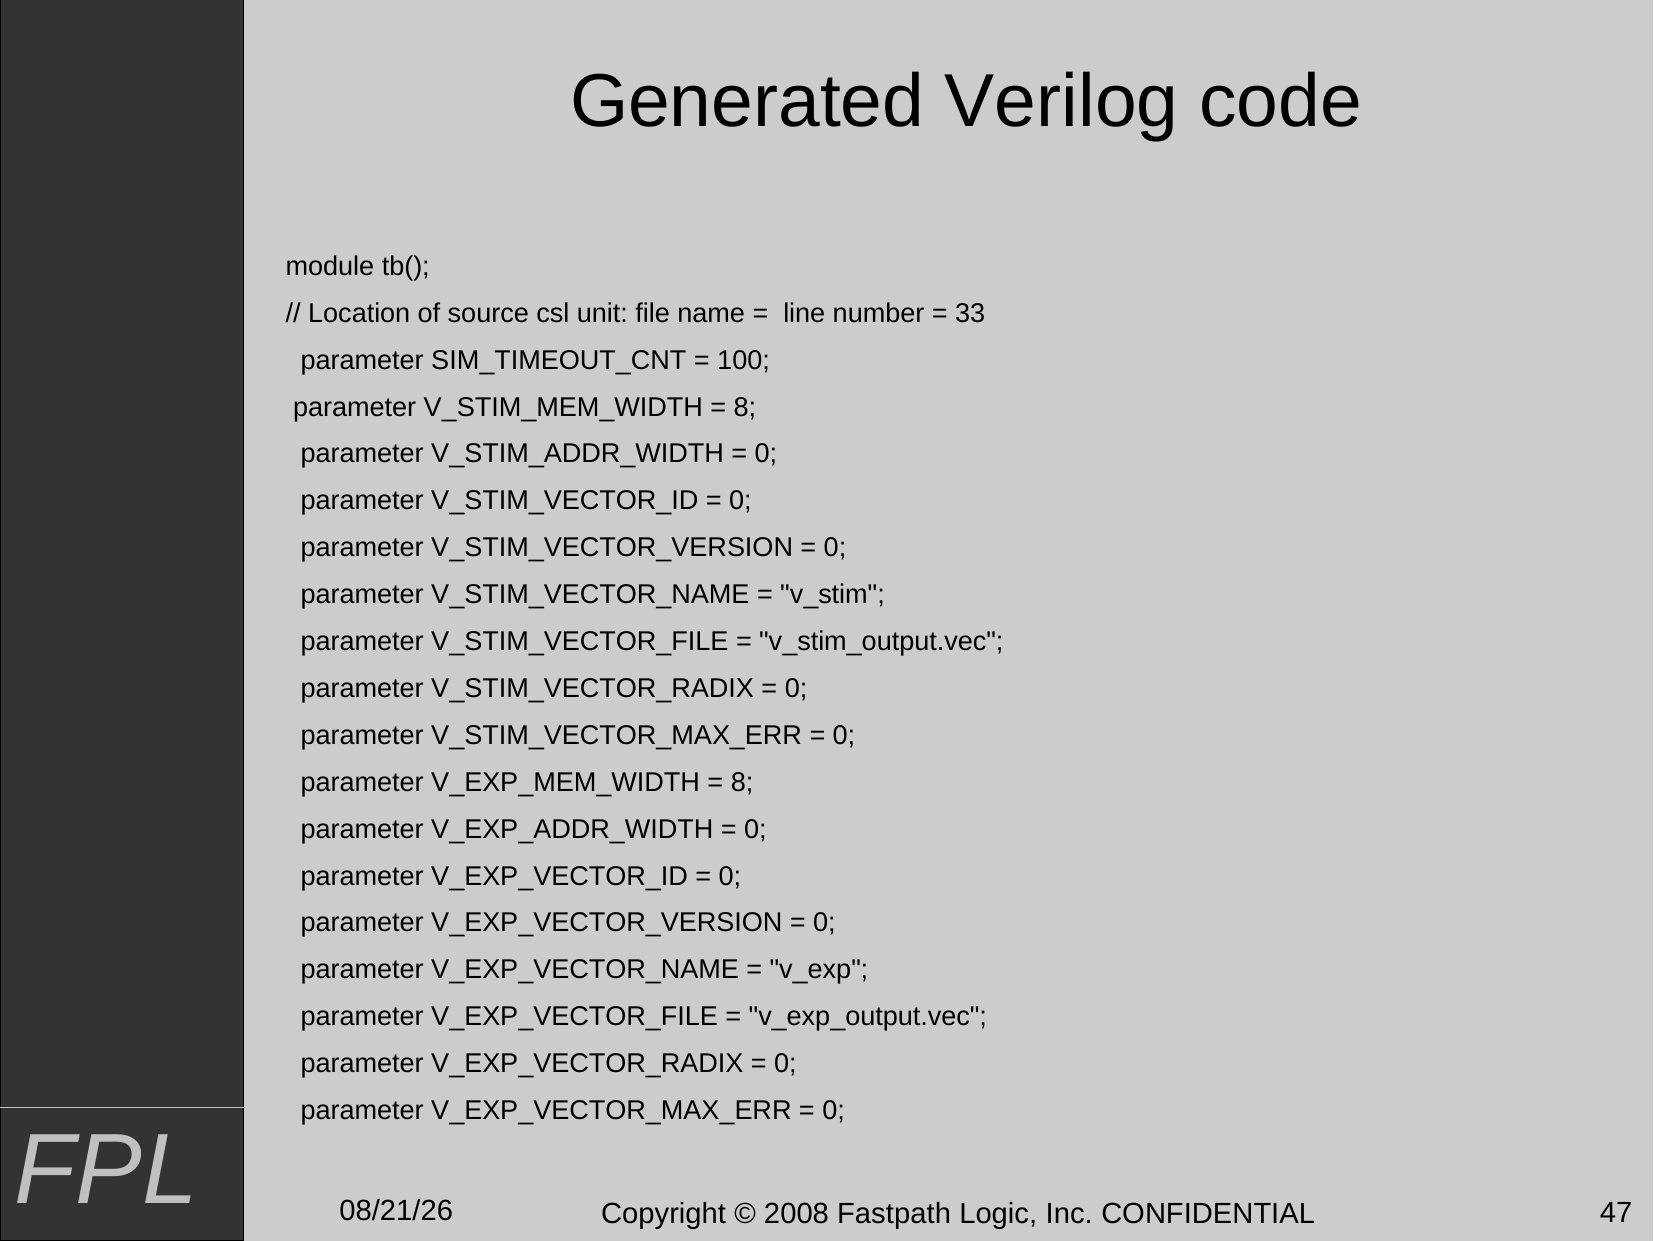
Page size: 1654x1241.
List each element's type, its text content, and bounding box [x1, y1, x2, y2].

subtitle module tb(); // Location of source csl unit: file name = line number = 33 parameter SIM_TIMEOUT_CNT = 100; parameter V_STIM_MEM_WIDTH = 8; parameter V_STIM_ADDR_WIDTH = 0; parameter V_STIM_VECTOR_ID = 0; parameter V_STIM_VECTOR_VERSION = 0; parameter V_STIM_VECTOR_NAME = "v_stim"; parameter V_STIM_VECTOR_FILE = "v_stim_output.vec"; parameter V_STIM_VECTOR_RADIX = 0; parameter V_STIM_VECTOR_MAX_ERR = 0; parameter V_EXP_MEM_WIDTH = 8; parameter V_EXP_ADDR_WIDTH = 0; parameter V_EXP_VECTOR_ID = 0; parameter V_EXP_VECTOR_VERSION = 0; parameter V_EXP_VECTOR_NAME = "v_exp"; parameter V_EXP_VECTOR_FILE = "v_exp_output.vec"; parameter V_EXP_VECTOR_RADIX = 0; parameter V_EXP_VECTOR_MAX_ERR = 0; [285, 115, 1630, 1241]
title Generated Verilog code [415, 0, 1518, 115]
